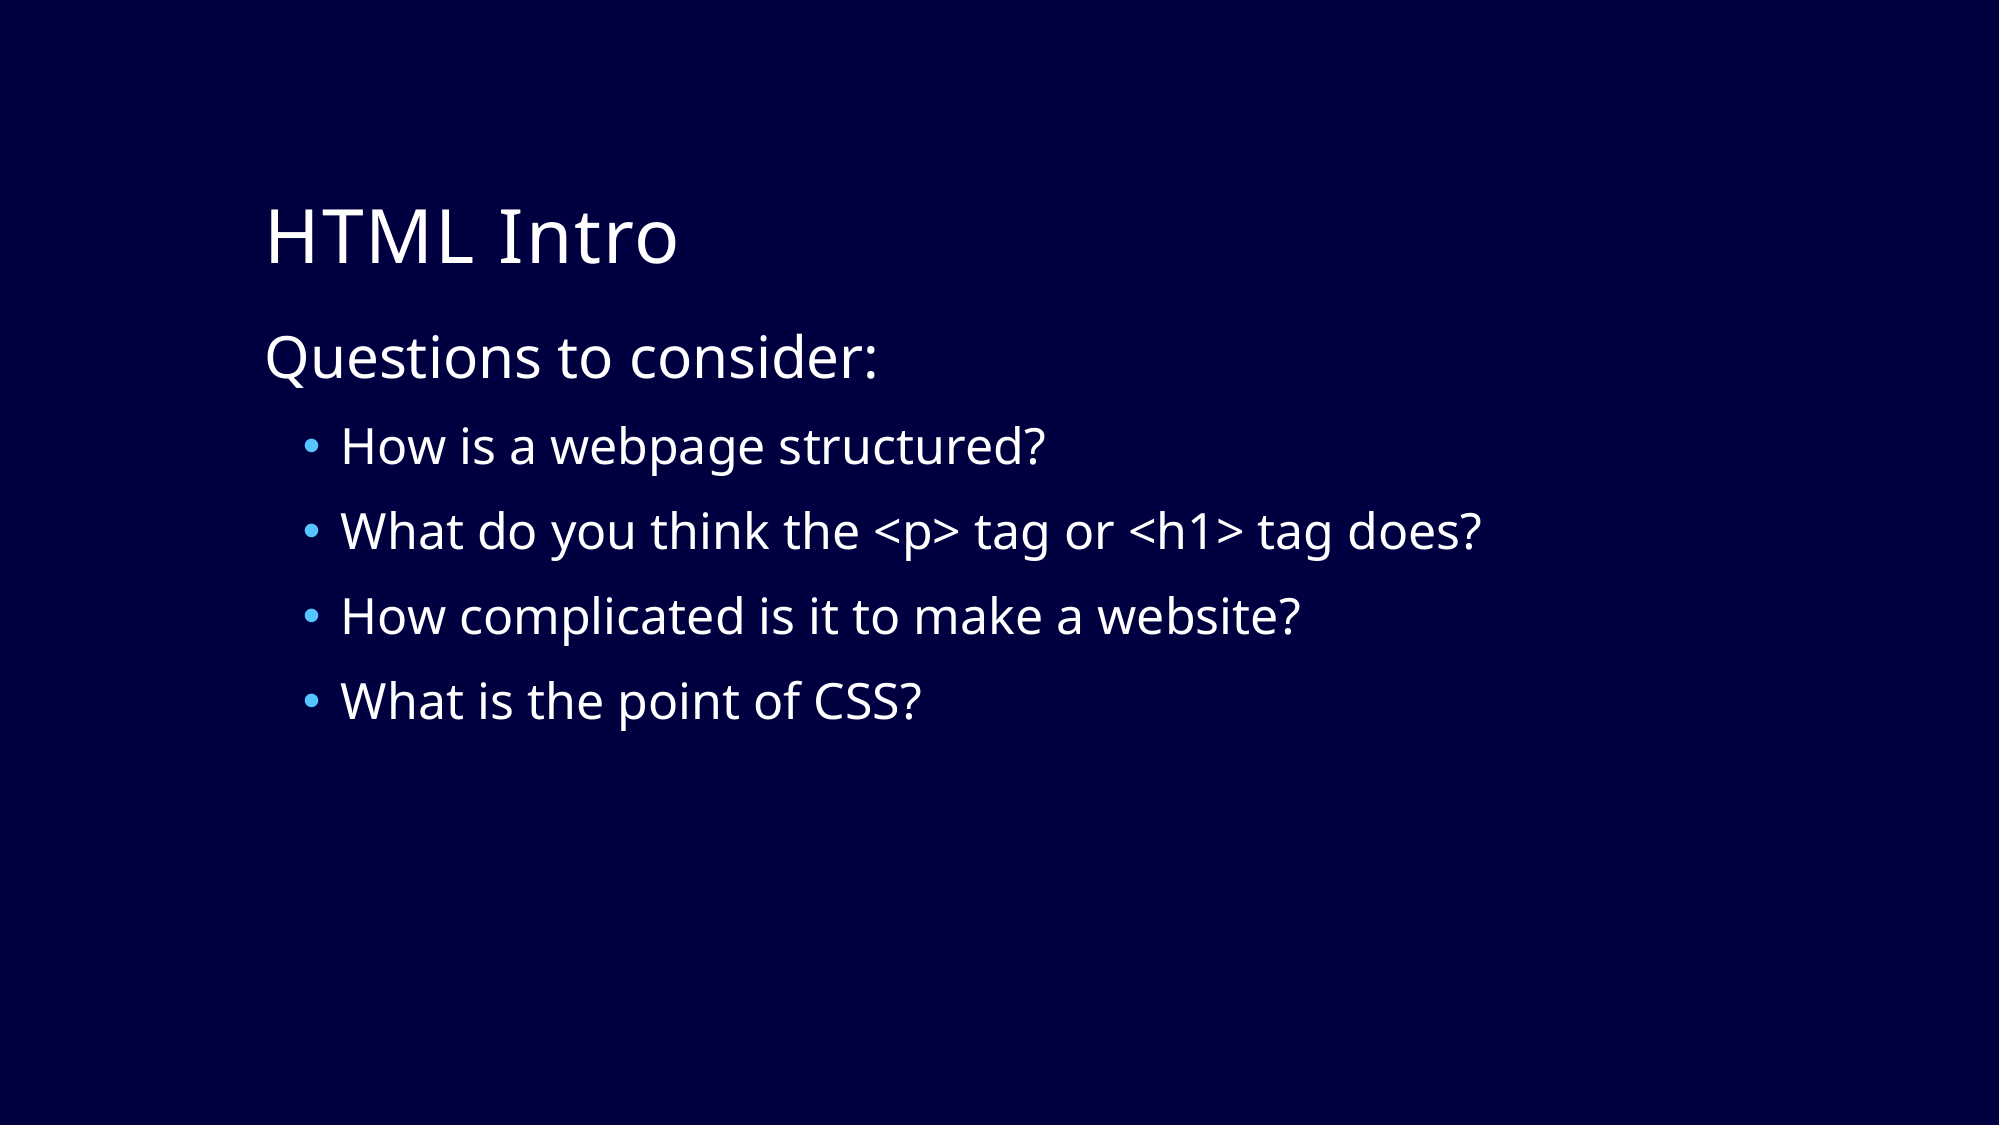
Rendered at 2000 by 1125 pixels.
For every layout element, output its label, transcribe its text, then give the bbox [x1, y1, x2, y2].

list Questions to consider: How is a webpage structured? What do you think the <p> tag or <h1> tag does? How complicated is it to make a website? What is the point of CSS? [249, 312, 1749, 988]
title HTML Intro [249, 62, 1750, 288]
